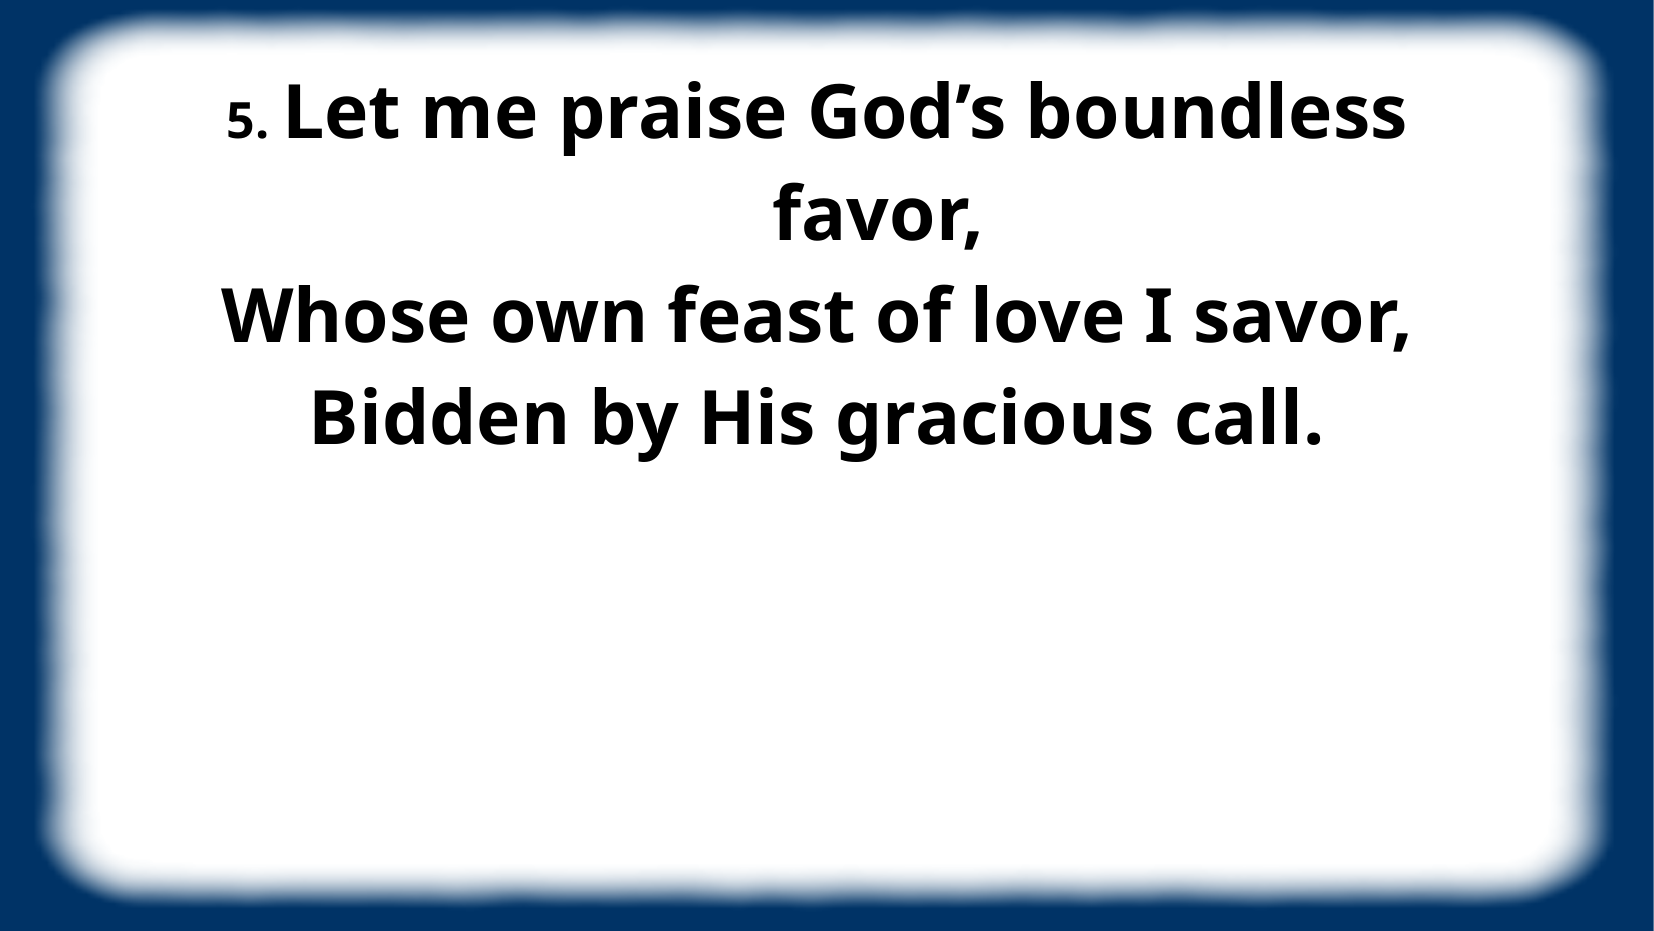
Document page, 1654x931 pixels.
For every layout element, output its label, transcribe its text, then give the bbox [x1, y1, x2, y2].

text_box 5. Let me praise God’s boundless favor, Whose own feast of love I savor, Bidden by His gracious call. [105, 50, 1531, 364]
picture [0, 0, 1654, 931]
